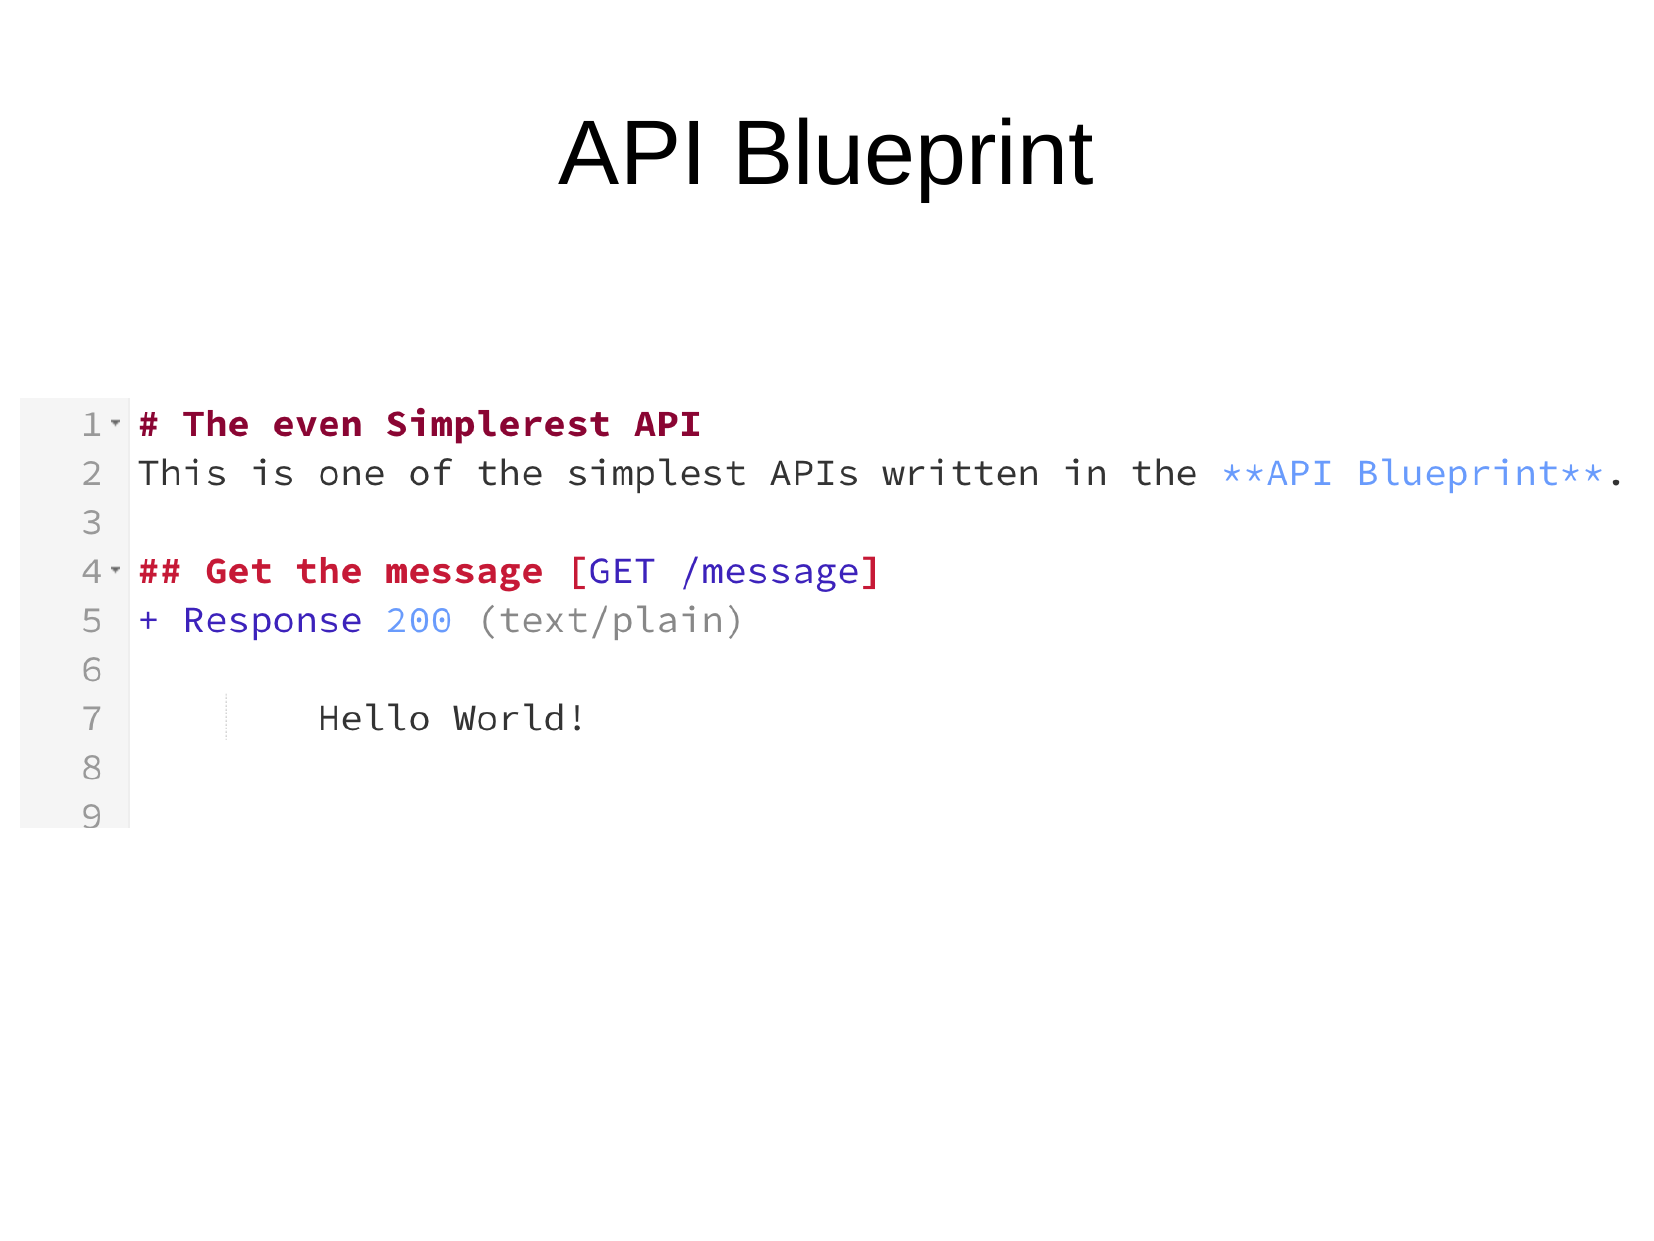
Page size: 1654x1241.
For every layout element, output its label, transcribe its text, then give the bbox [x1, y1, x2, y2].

title API Blueprint [82, 49, 1571, 257]
picture [20, 398, 1636, 828]
